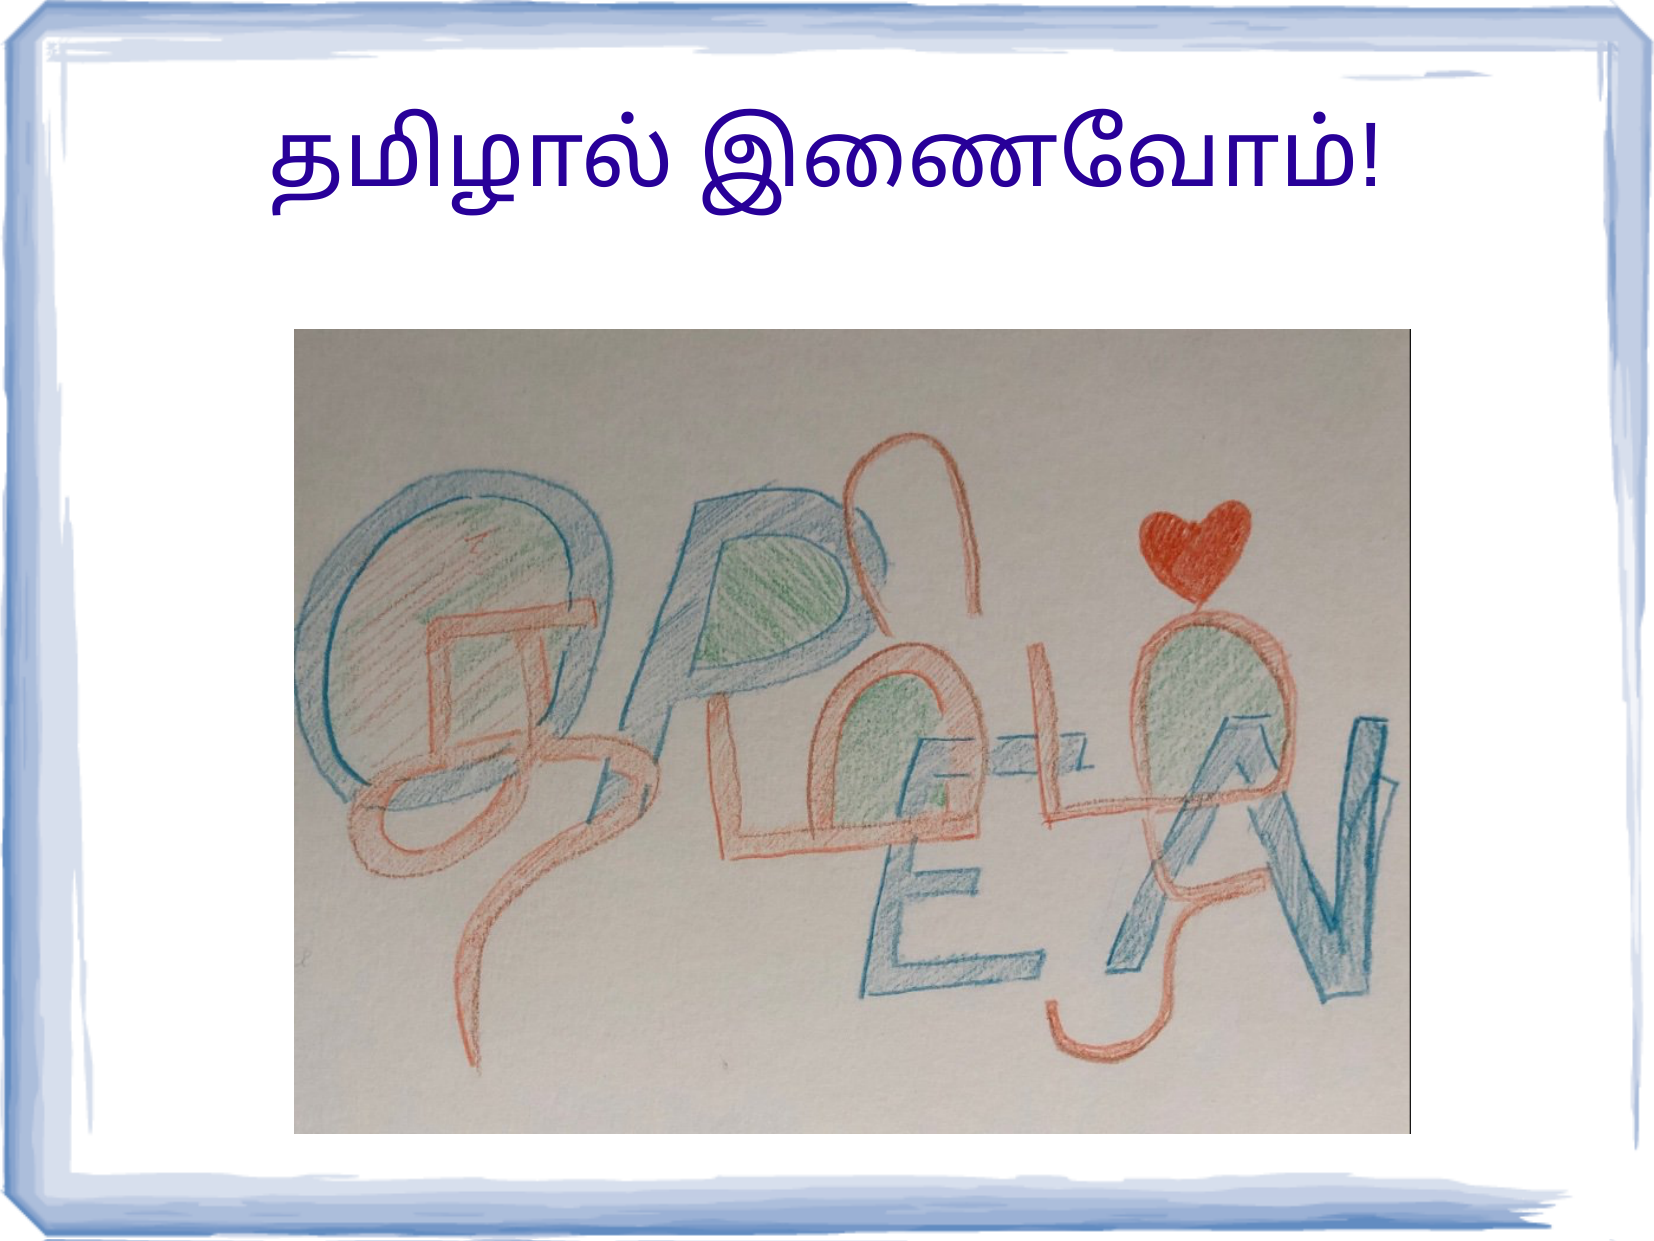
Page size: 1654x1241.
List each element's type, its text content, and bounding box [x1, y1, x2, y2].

title தமிழால் இணைவோம்! [82, 49, 1571, 257]
picture [0, 0, 1654, 1241]
